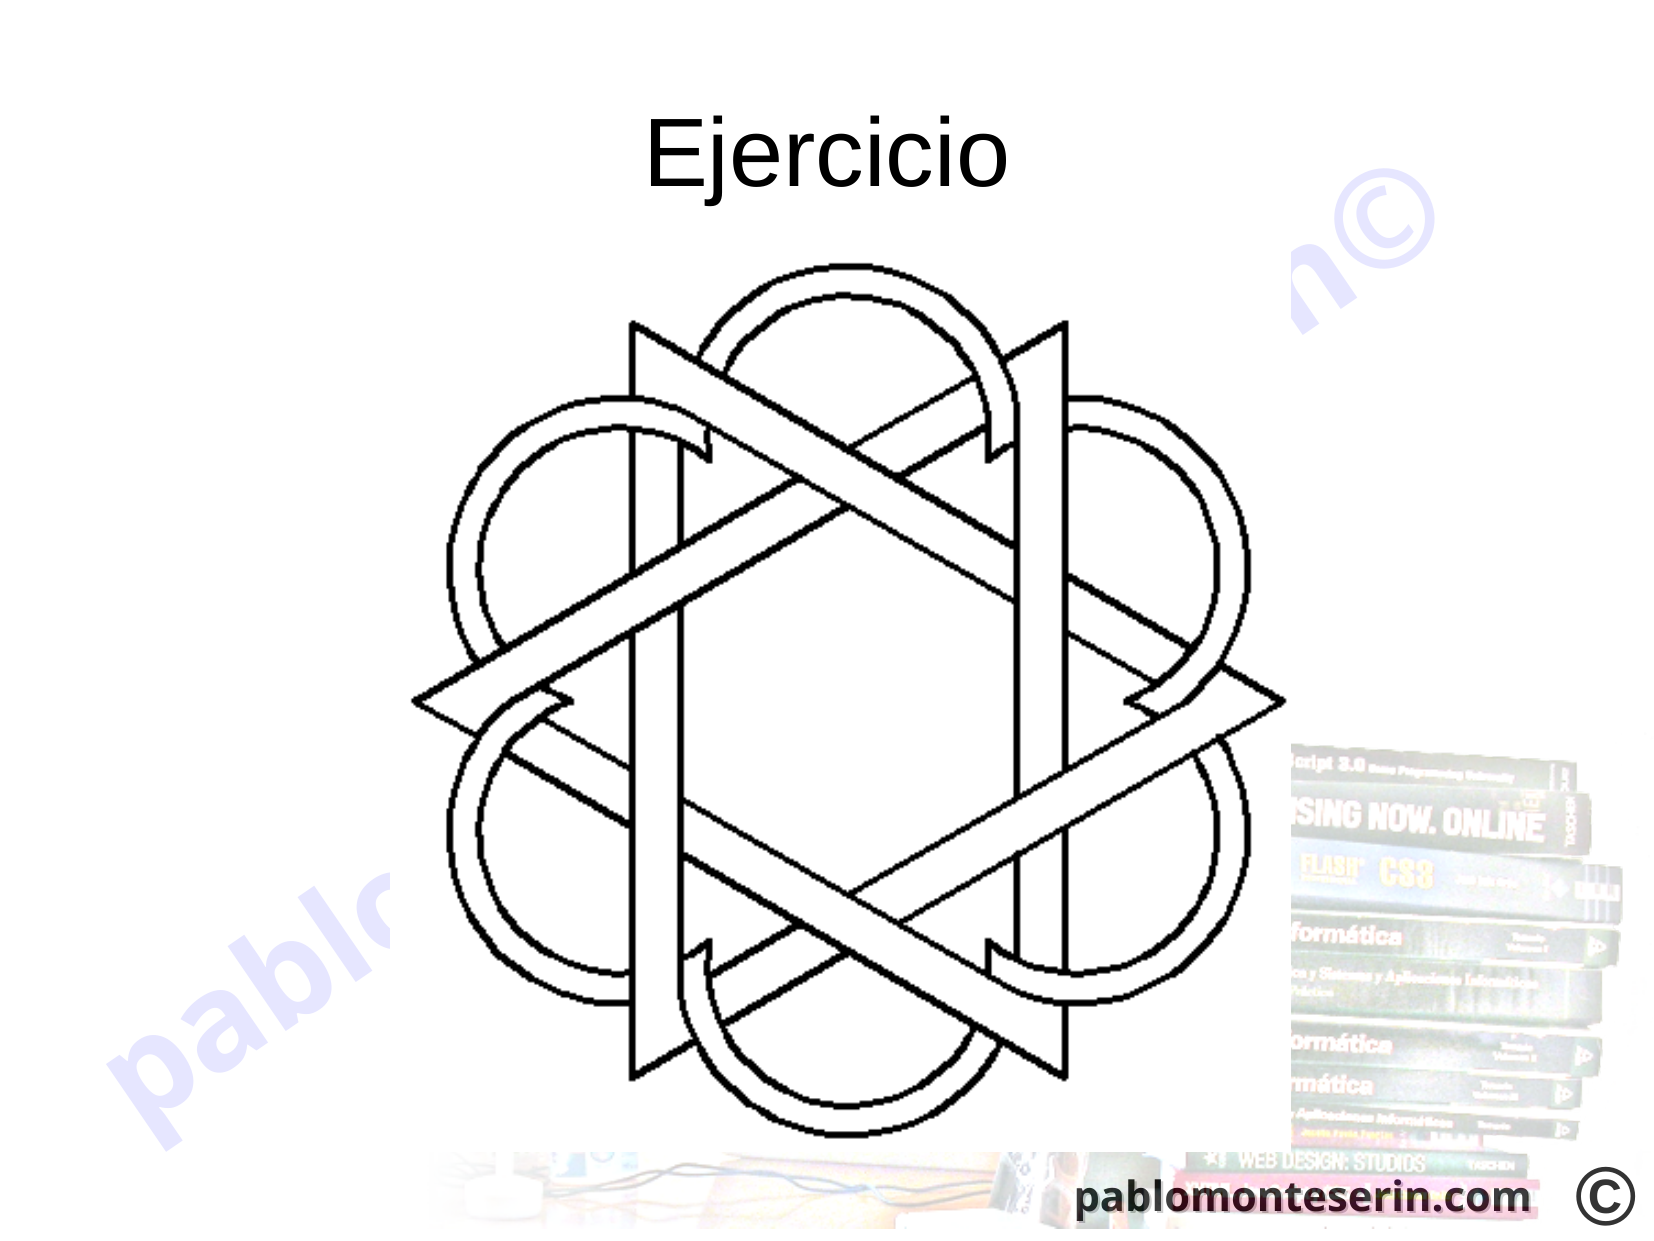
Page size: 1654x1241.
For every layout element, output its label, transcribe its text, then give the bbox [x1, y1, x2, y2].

picture [390, 231, 1654, 1229]
title Ejercicio [82, 49, 1571, 257]
